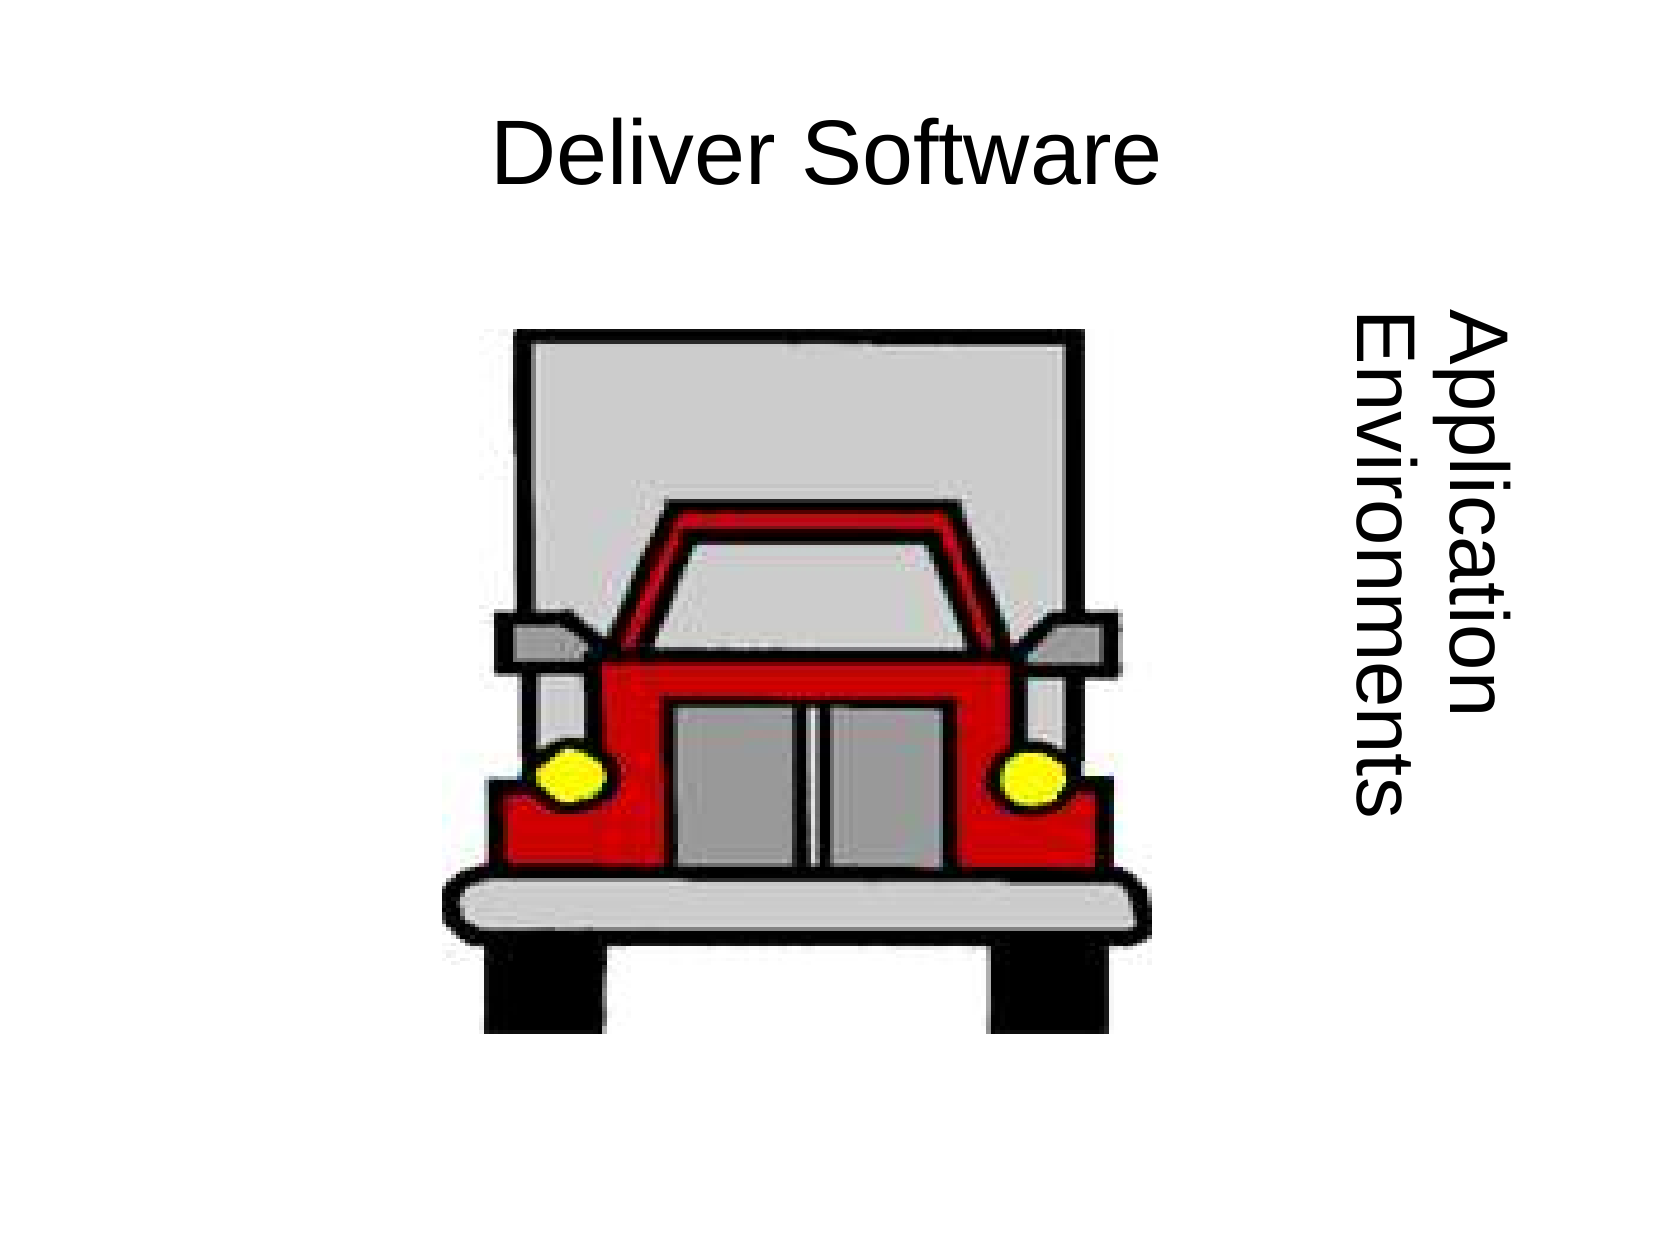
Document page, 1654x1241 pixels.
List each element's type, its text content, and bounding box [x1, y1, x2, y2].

text_box Application Environments [1269, 295, 1534, 975]
title Deliver Software [82, 49, 1571, 257]
picture [442, 329, 1152, 1034]
